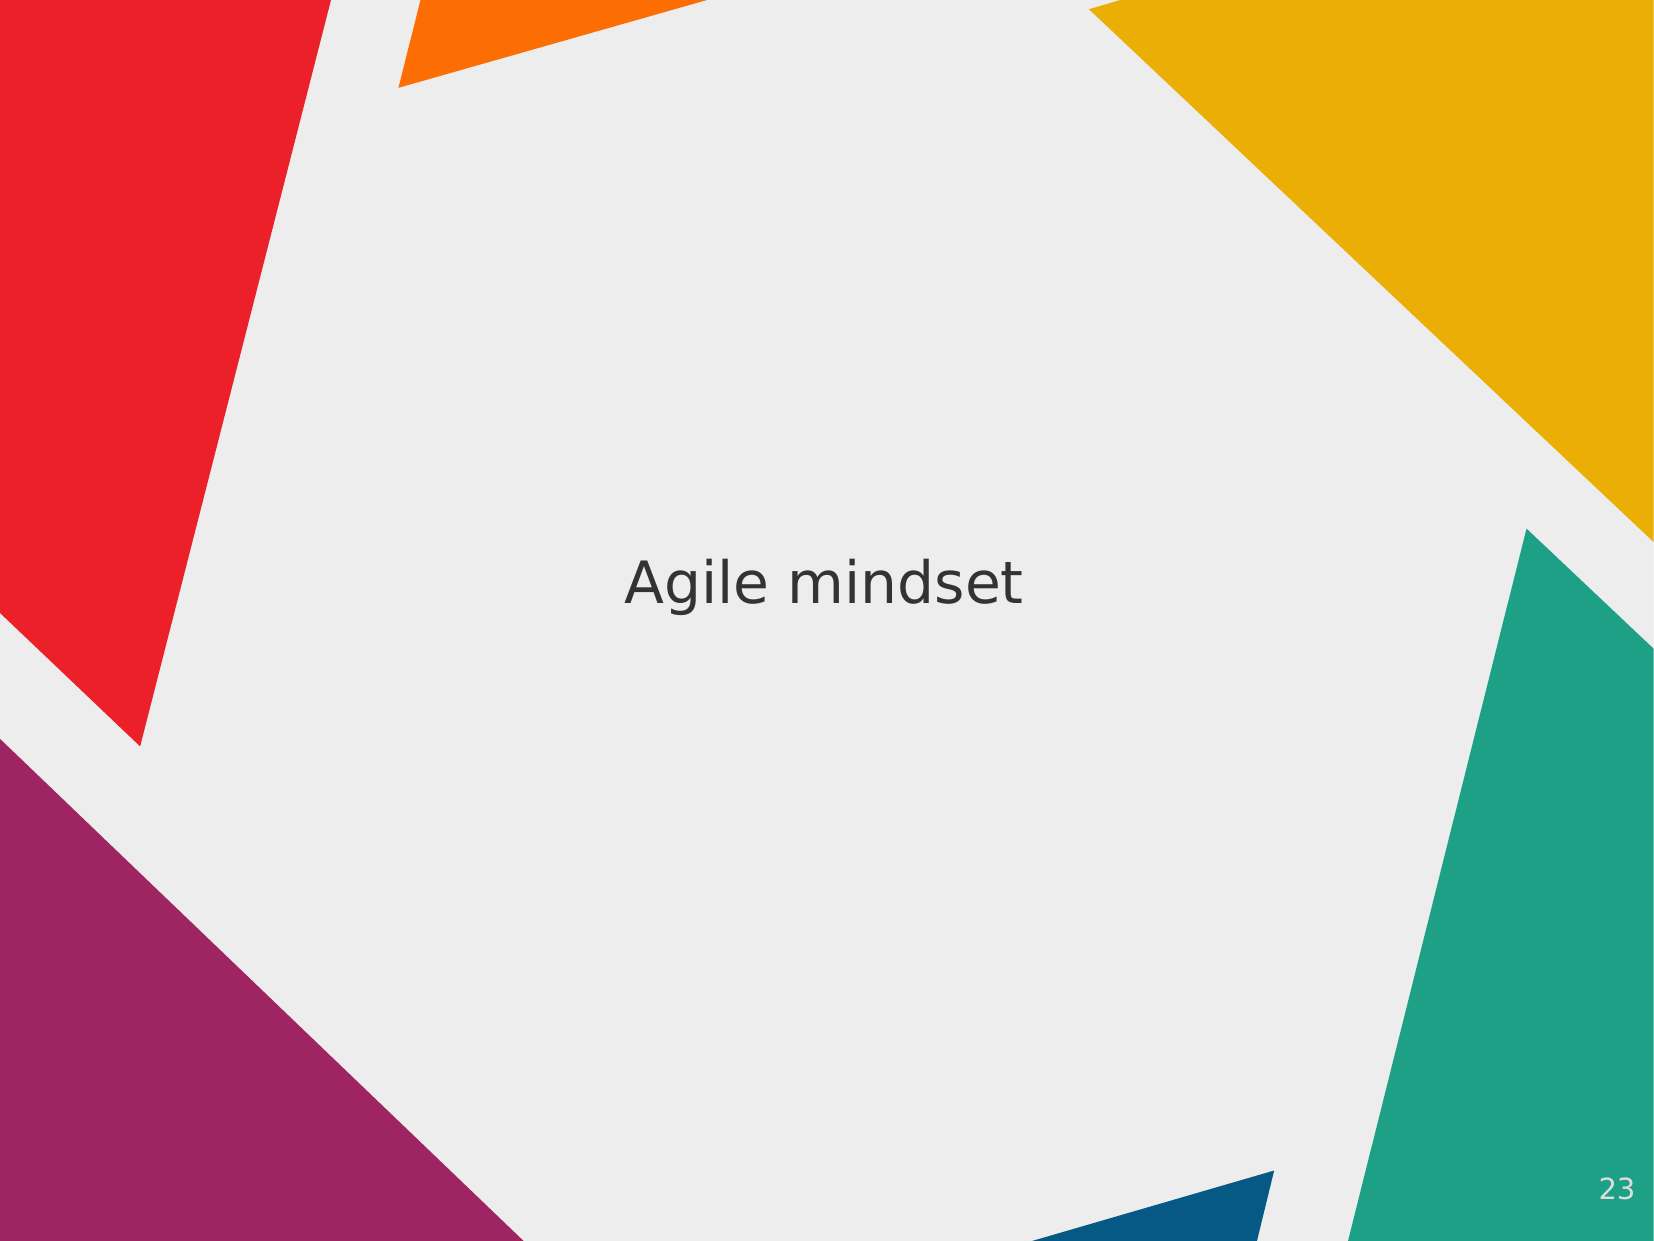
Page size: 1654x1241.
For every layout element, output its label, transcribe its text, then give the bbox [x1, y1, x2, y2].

title Agile mindset [283, 480, 1366, 688]
